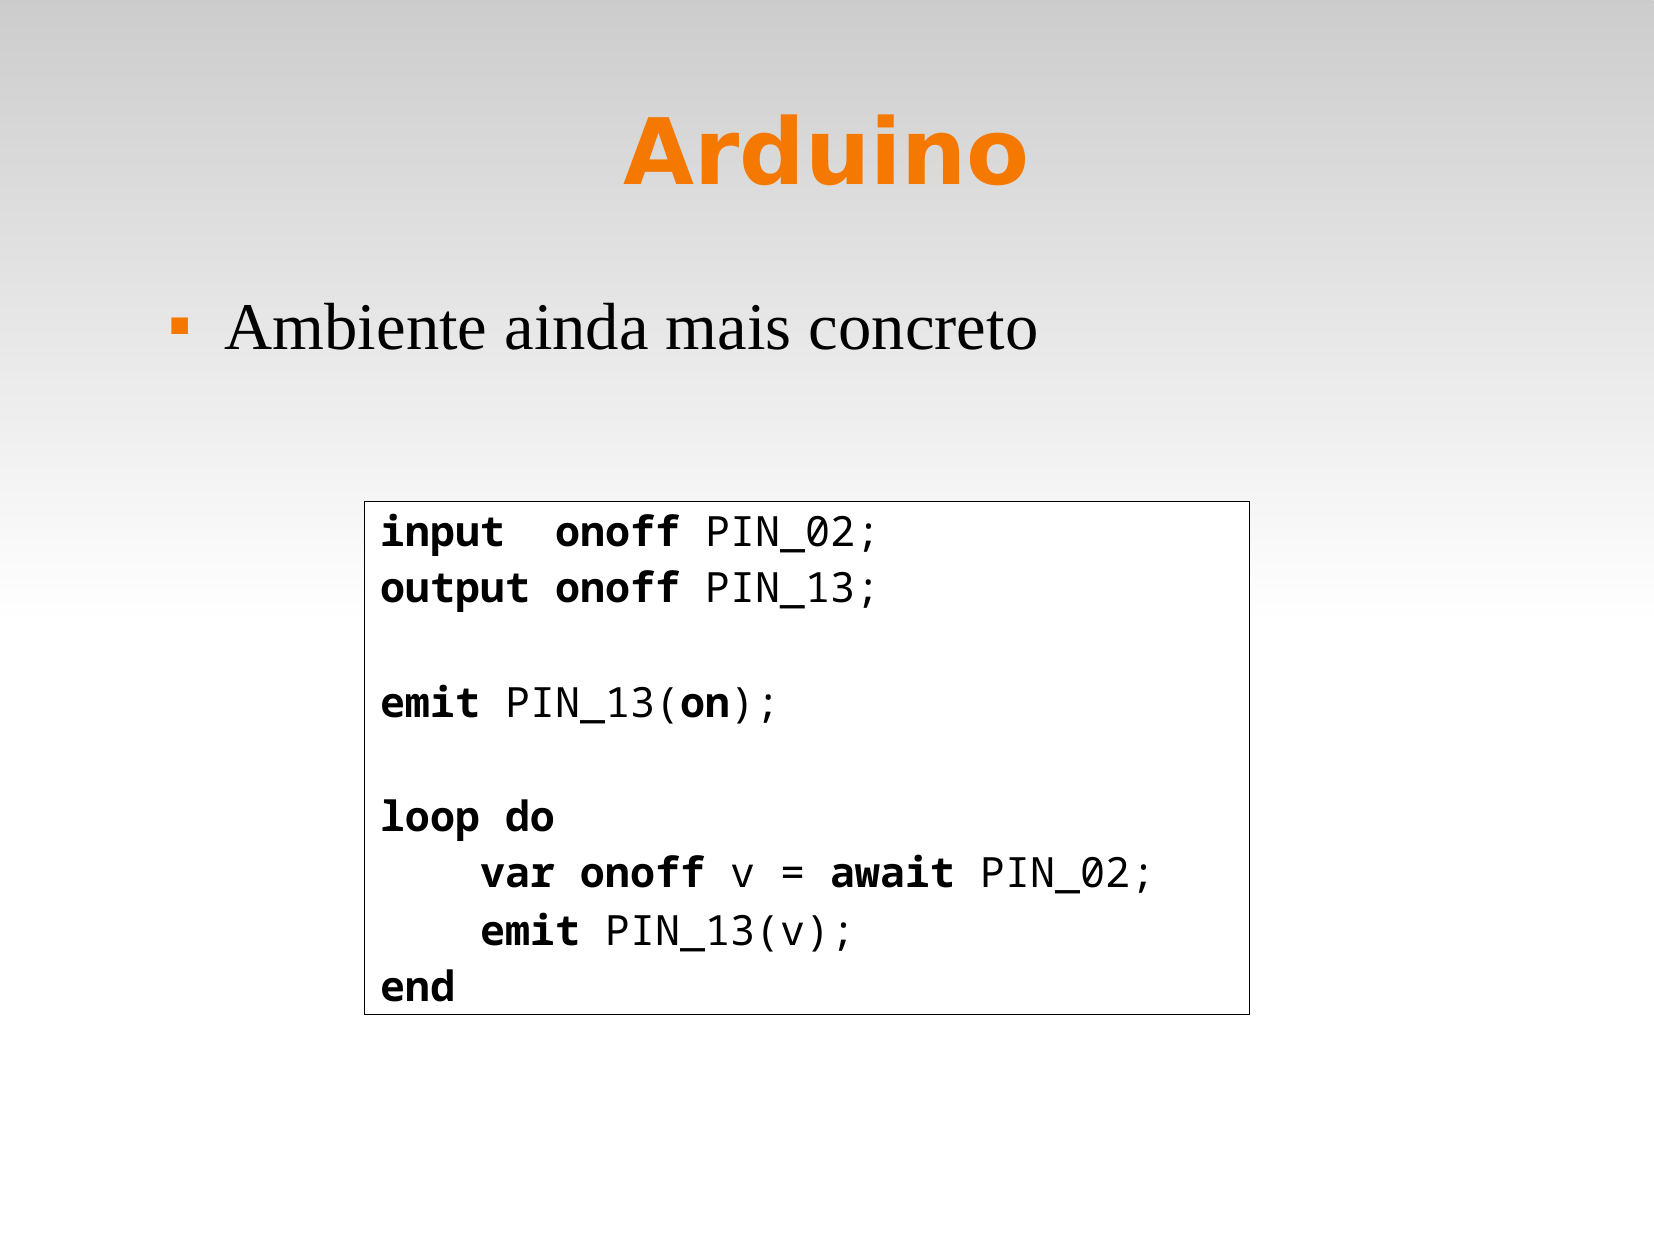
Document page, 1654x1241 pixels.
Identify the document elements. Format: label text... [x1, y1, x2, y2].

text_box input onoff PIN_02; output onoff PIN_13; emit PIN_13(on); loop do var onoff v = await PIN_02; emit PIN_13(v); end [364, 524, 1250, 991]
title Arduino [82, 49, 1571, 257]
list Ambiente ainda mais concreto [82, 290, 1571, 1109]
